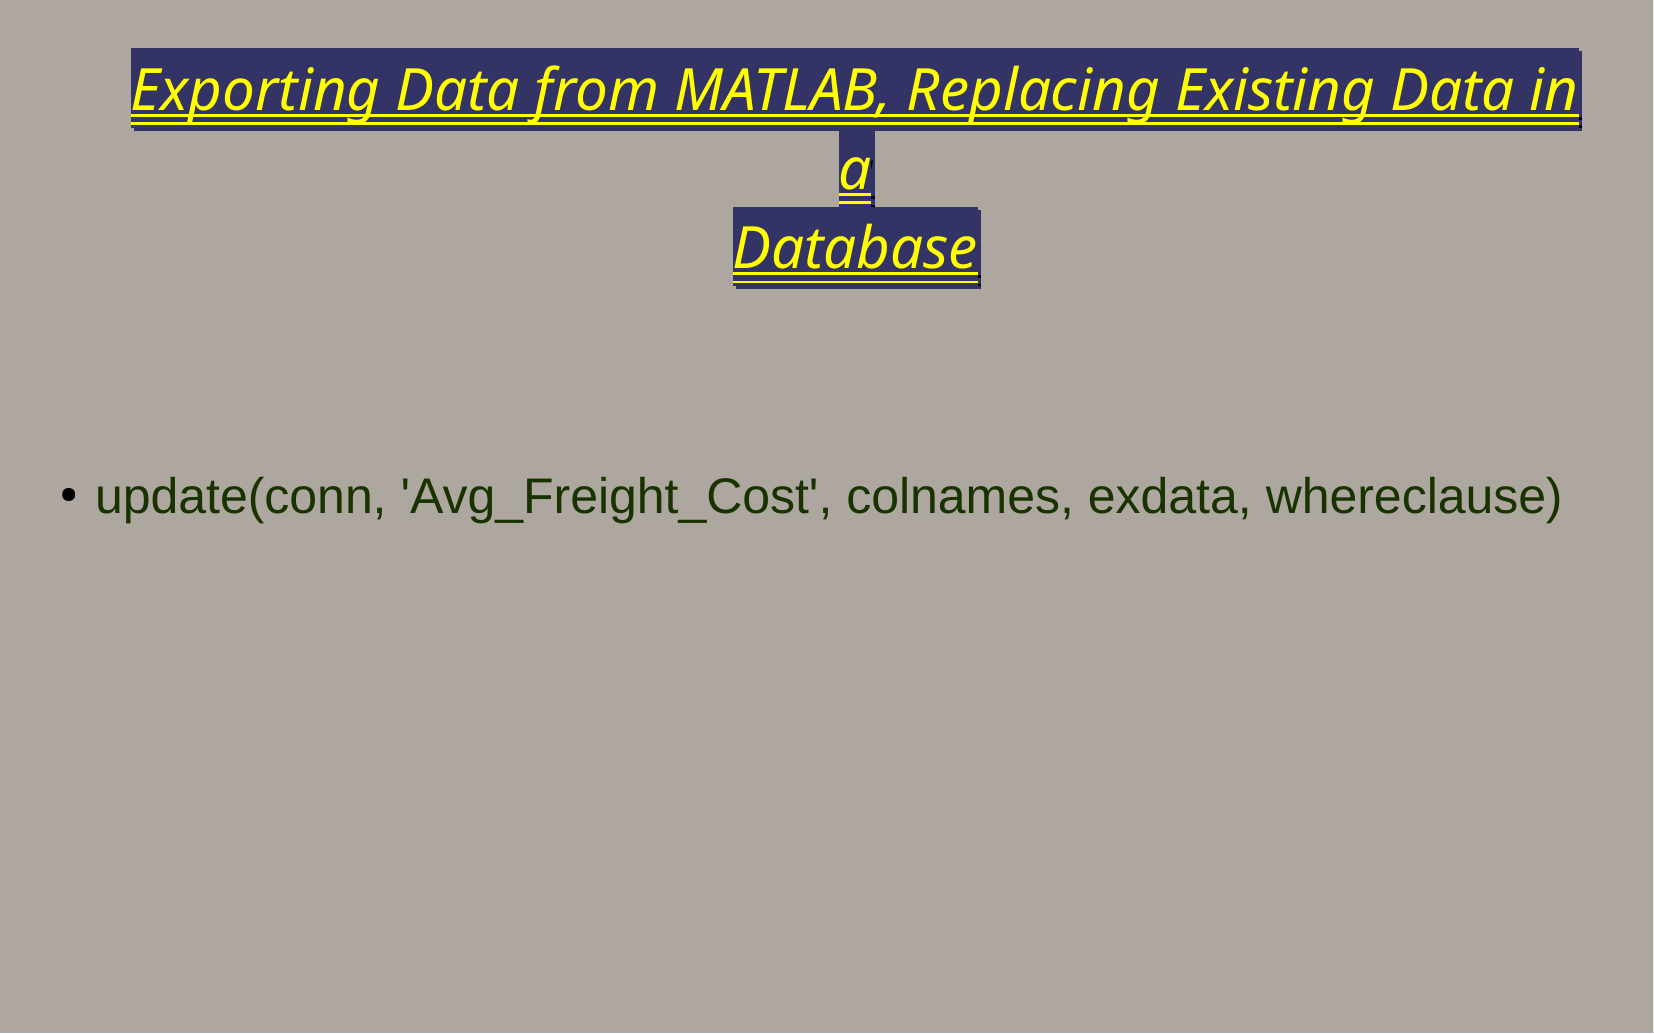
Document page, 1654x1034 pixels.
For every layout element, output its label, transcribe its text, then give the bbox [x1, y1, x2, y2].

title Exporting Data from MATLAB, Replacing Existing Data in a Database [120, 51, 1591, 283]
text_box update(conn, 'Avg_Freight_Cost', colnames, exdata, whereclause) [45, 460, 1636, 616]
